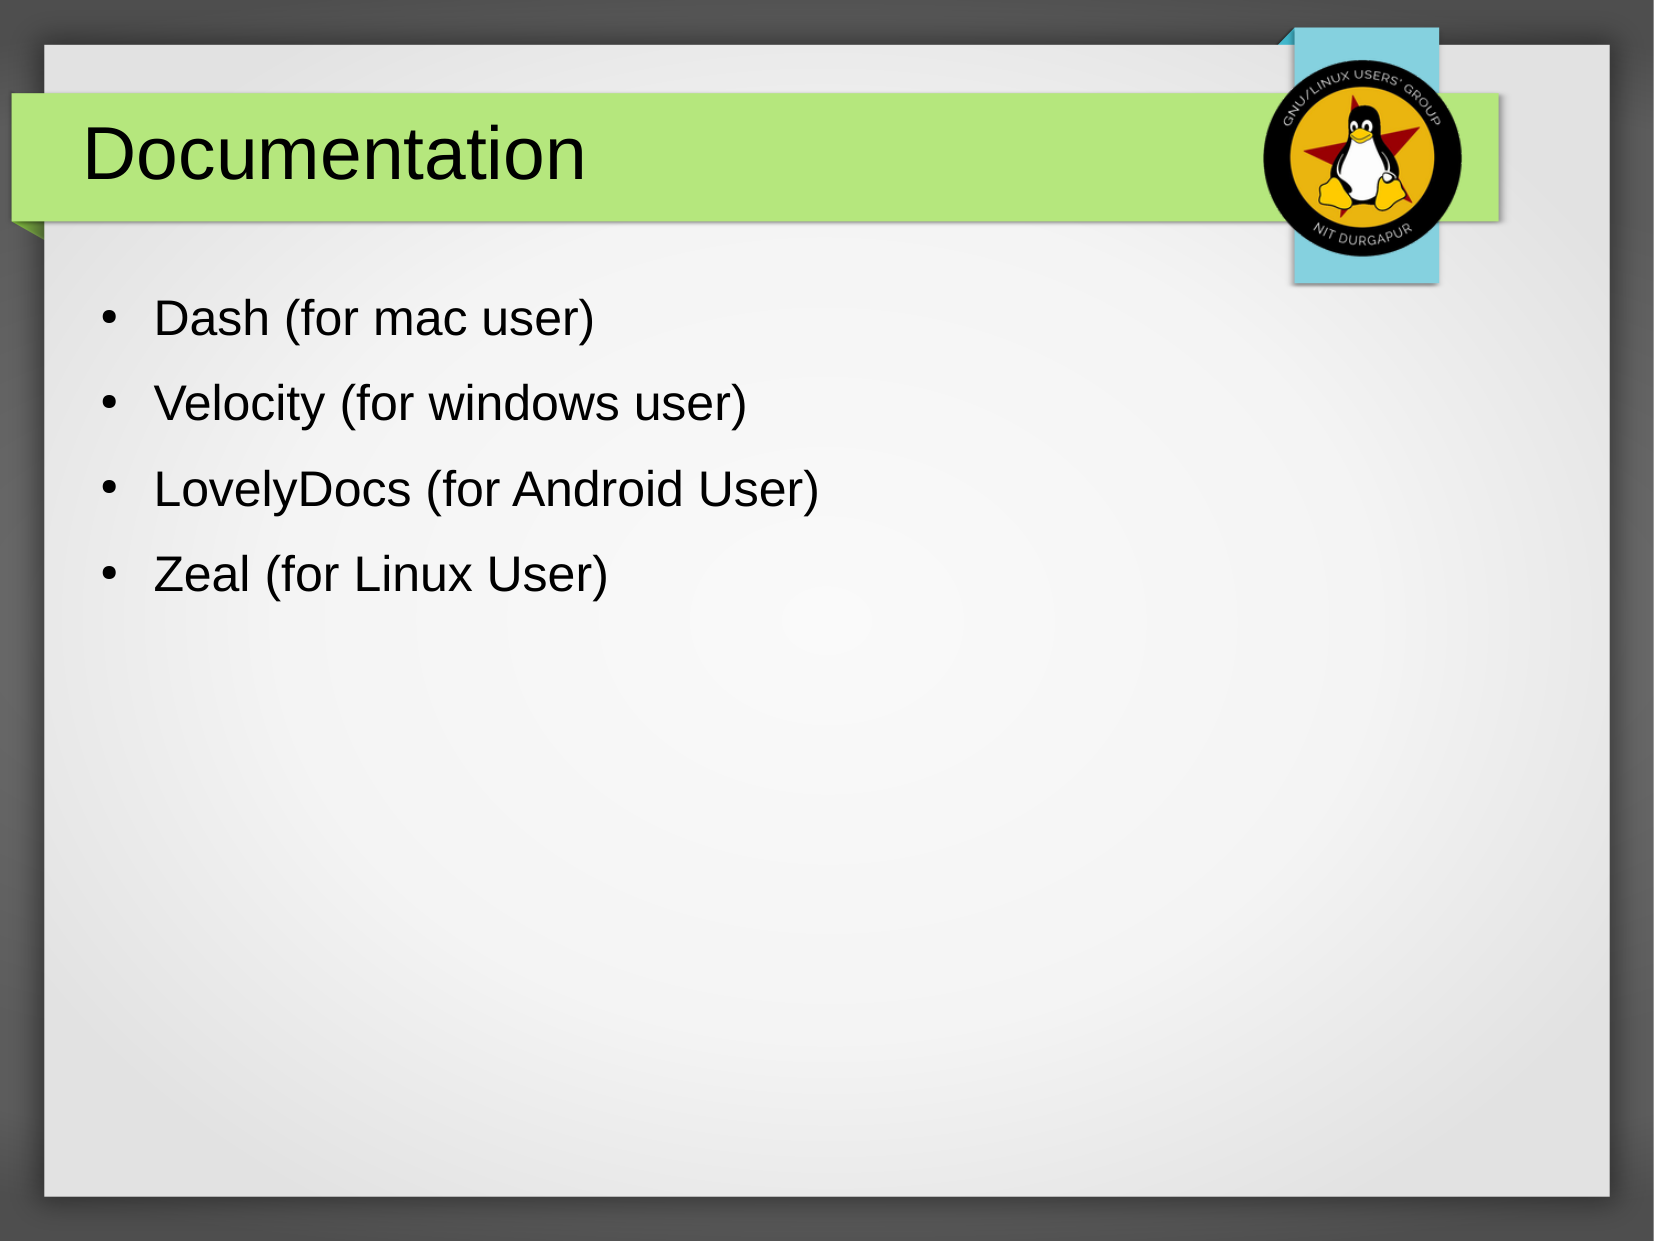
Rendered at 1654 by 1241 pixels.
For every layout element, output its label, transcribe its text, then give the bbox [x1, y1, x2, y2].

title Documentation [82, 94, 1263, 213]
picture [0, 0, 1654, 1241]
list Dash (for mac user) Velocity (for windows user) LovelyDocs (for Android User) Zeal (for Linux User) [82, 290, 1571, 1229]
